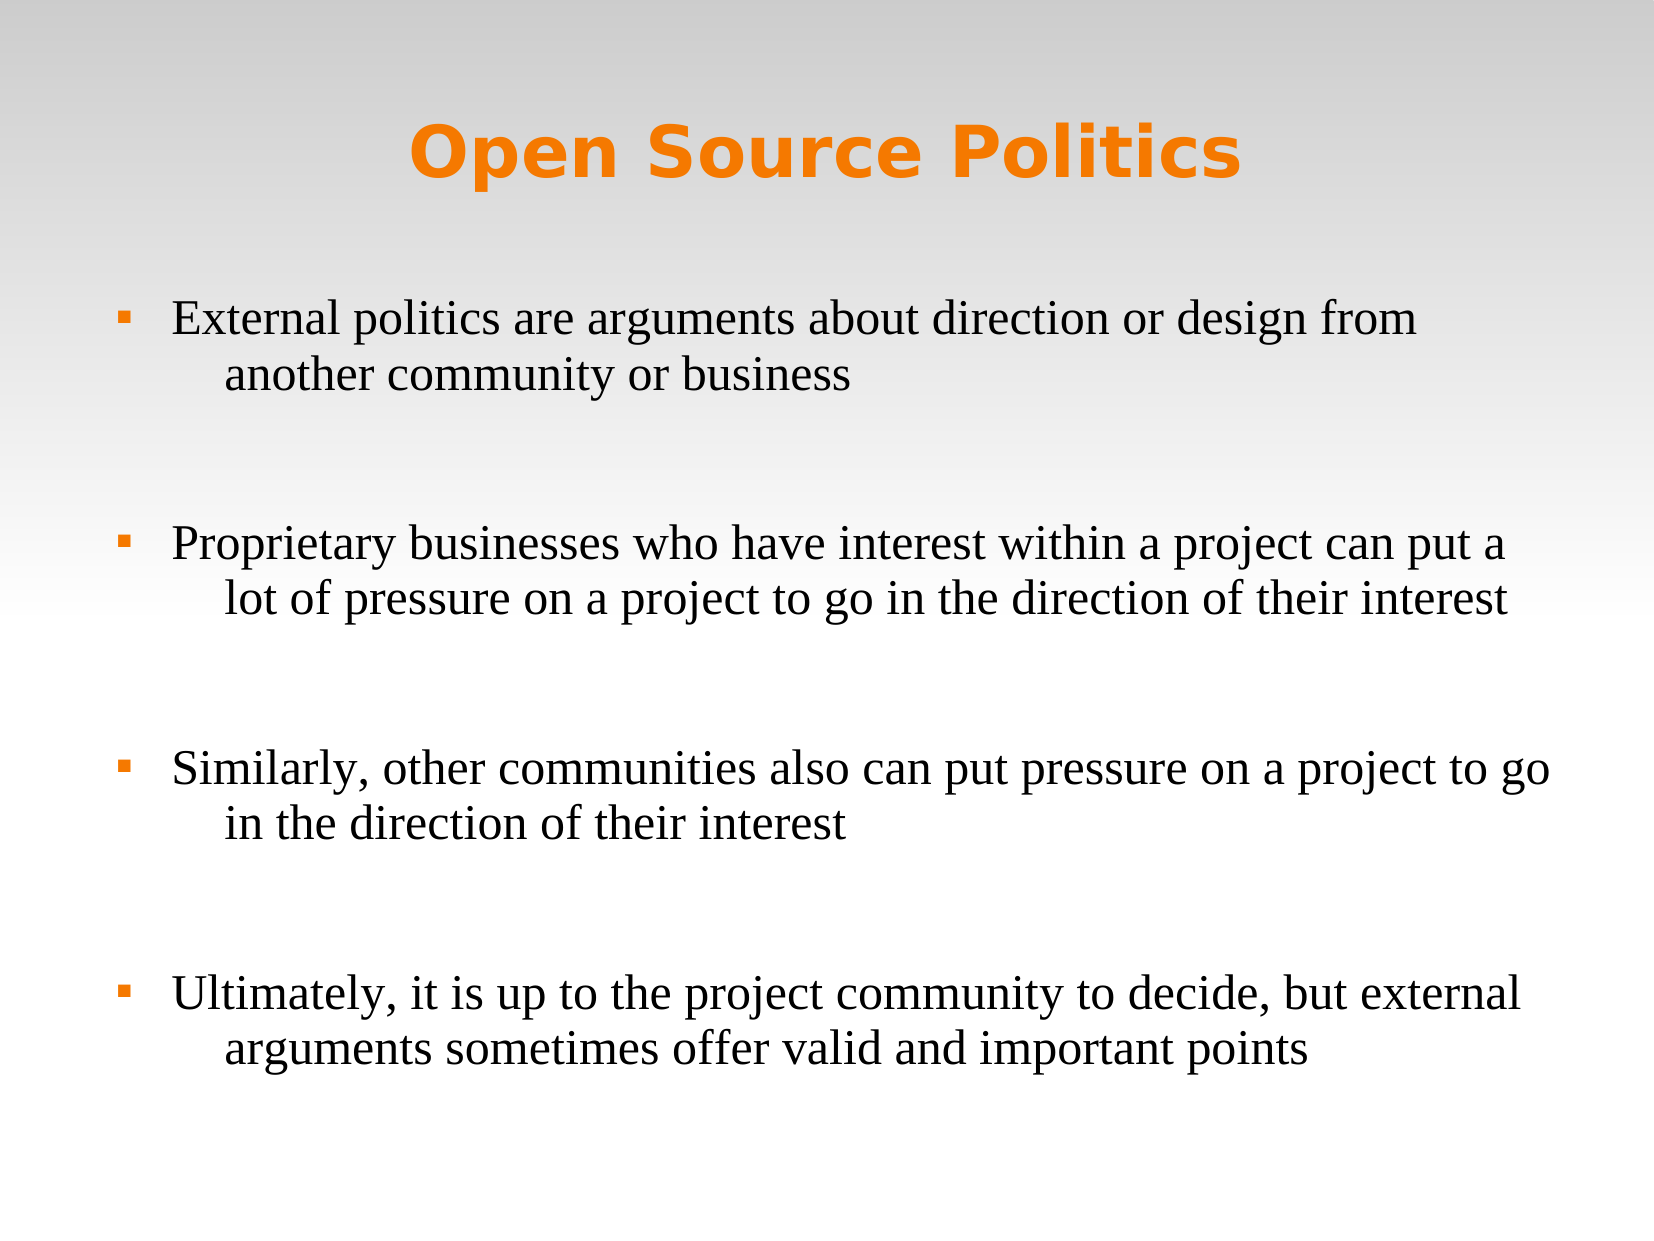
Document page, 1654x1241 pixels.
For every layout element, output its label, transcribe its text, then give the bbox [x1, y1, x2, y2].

title Open Source Politics [82, 49, 1571, 257]
list External politics are arguments about direction or design from another community or business Proprietary businesses who have interest within a project can put a lot of pressure on a project to go in the direction of their interest Similarly, other communities also can put pressure on a project to go in the direction of their interest Ultimately, it is up to the project community to decide, but external arguments sometimes offer valid and important points [82, 290, 1571, 1133]
